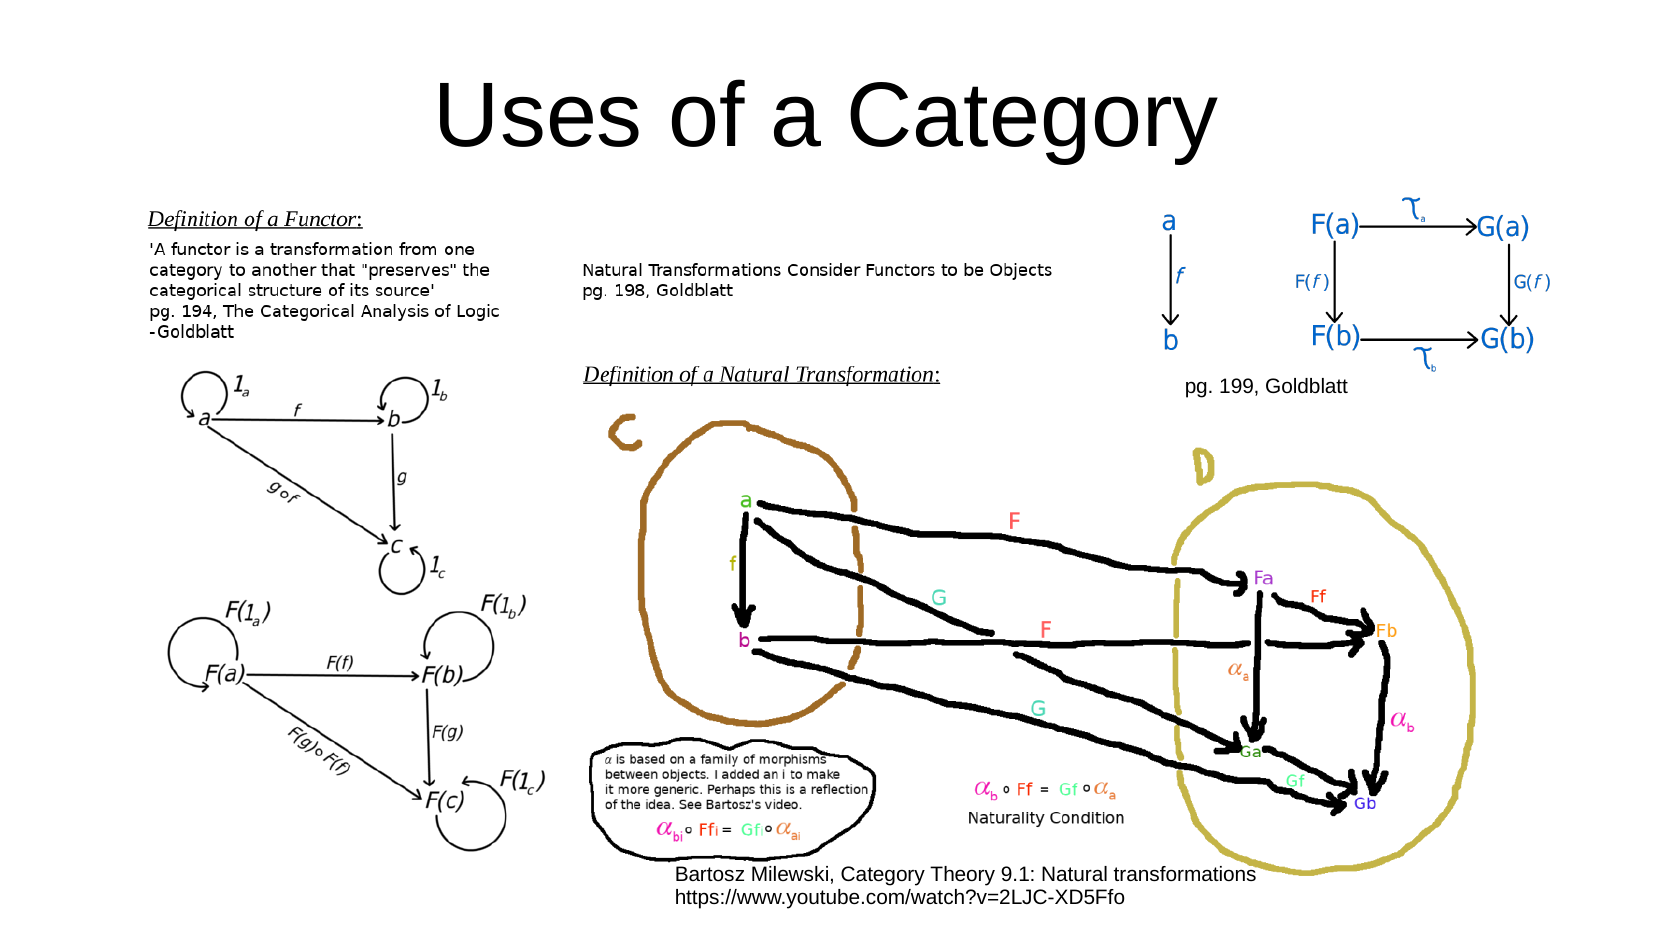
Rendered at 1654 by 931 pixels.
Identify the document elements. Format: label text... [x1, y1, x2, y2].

title Uses of a Category [82, 37, 1571, 193]
text_box Bartosz Milewski, Category Theory 9.1: Natural transformations https://www.youtube.com/watch?v=2LJC-XD5Ffo [660, 855, 1272, 917]
text_box pg. 199, Goldblatt [1170, 366, 1366, 406]
picture [135, 194, 1557, 901]
